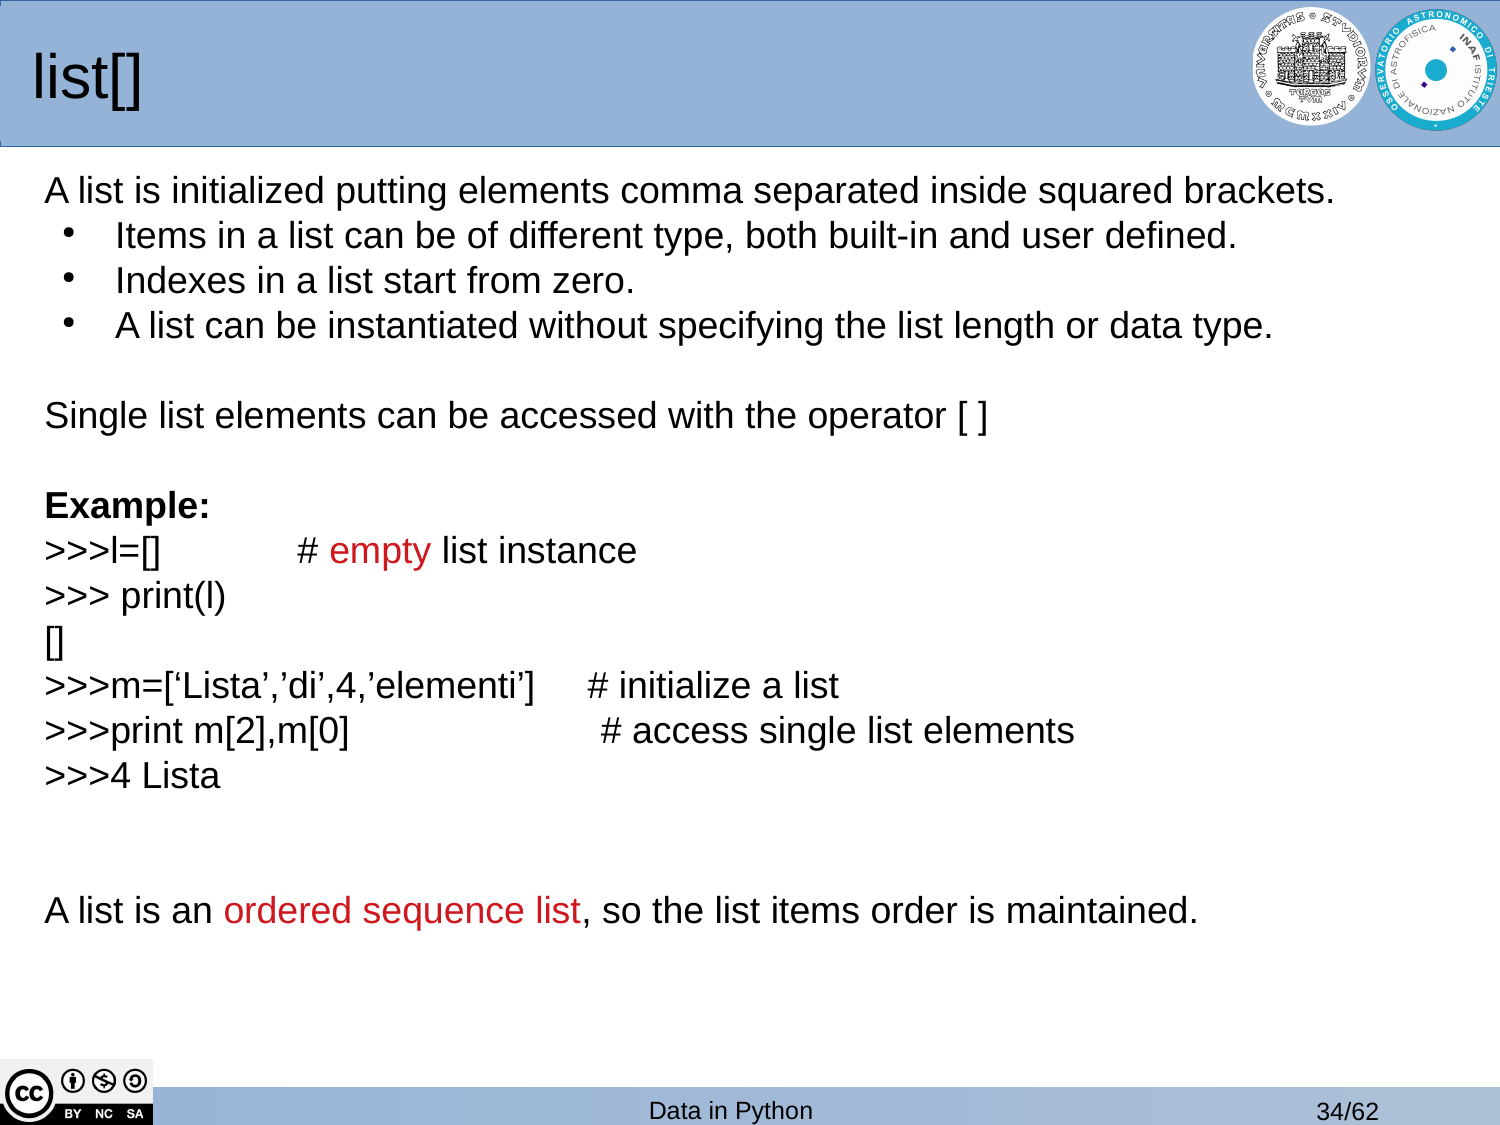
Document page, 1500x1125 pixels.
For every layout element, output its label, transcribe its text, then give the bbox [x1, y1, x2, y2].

list A list is initialized putting elements comma separated inside squared brackets. Items in a list can be of different type, both built-in and user defined. Indexes in a list start from zero. A list can be instantiated without specifying the list length or data type. Single list elements can be accessed with the operator [ ] Example: >>>l=[] # empty list instance >>> print(l) [] >>>m=[‘Lista’,’di’,4,’elementi’] # initialize a list >>>print m[2],m[0] # access single list elements >>>4 Lista A list is an ordered sequence list, so the list items order is maintained. [29, 158, 1500, 1071]
picture [1253, 0, 1500, 156]
text_box list[] [0, 5, 1253, 141]
picture [0, 1059, 153, 1125]
